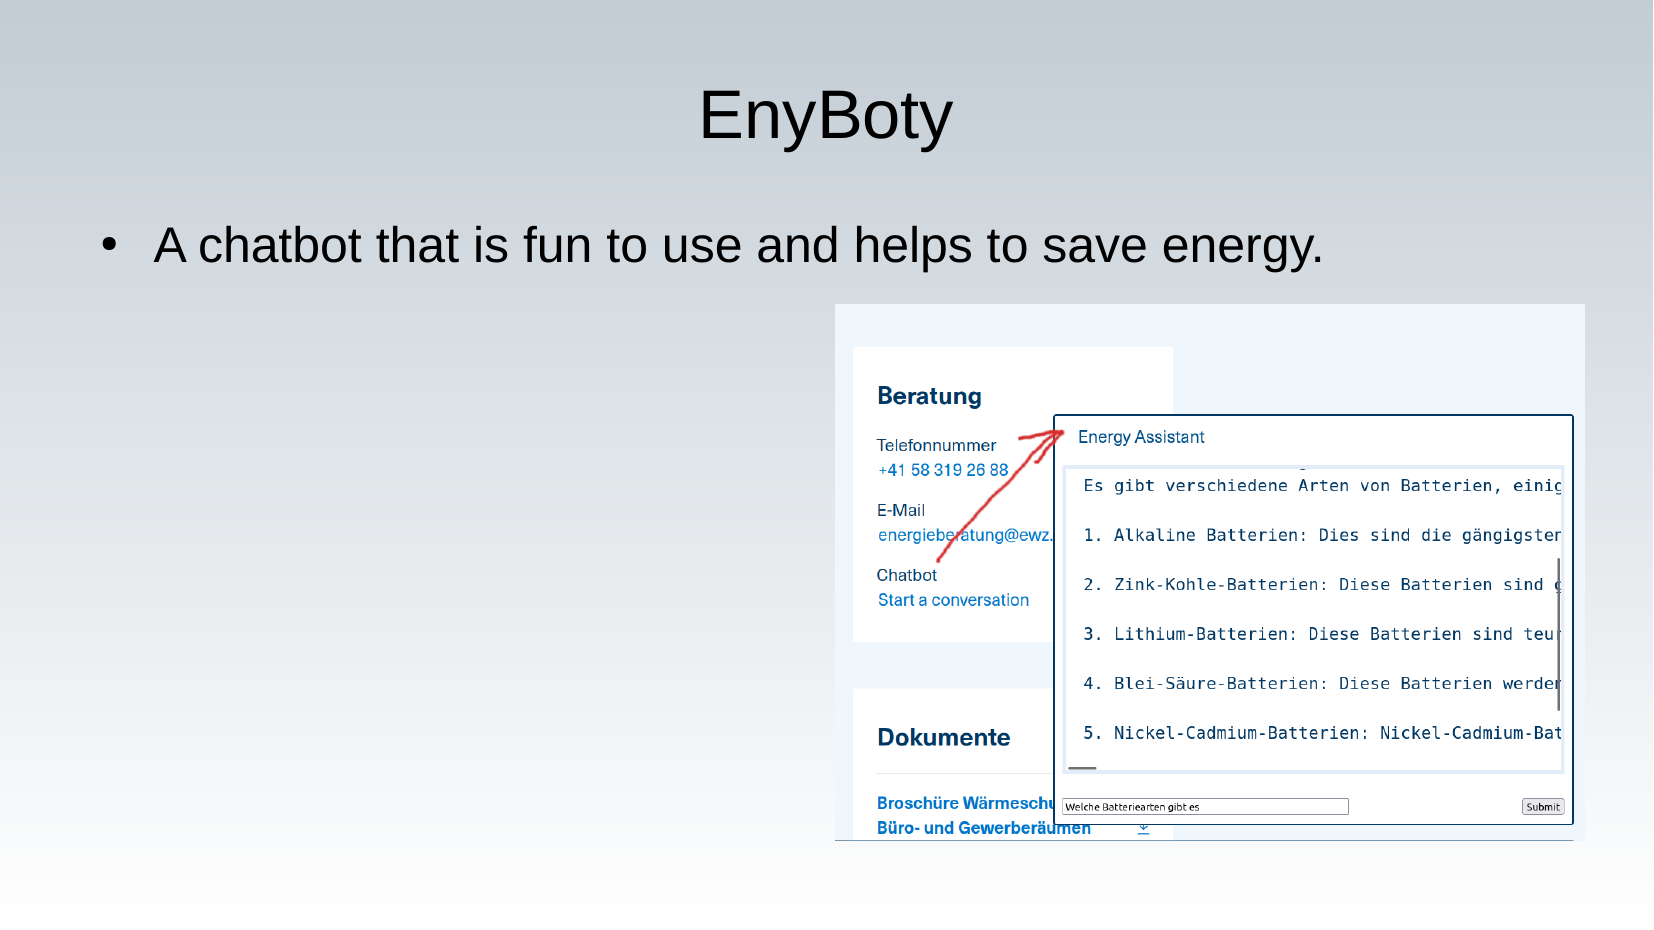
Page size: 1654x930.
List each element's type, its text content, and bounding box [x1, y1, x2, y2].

list A chatbot that is fun to use and helps to save energy. [82, 217, 1571, 757]
picture [835, 304, 1585, 841]
title EnyBoty [82, 36, 1571, 193]
